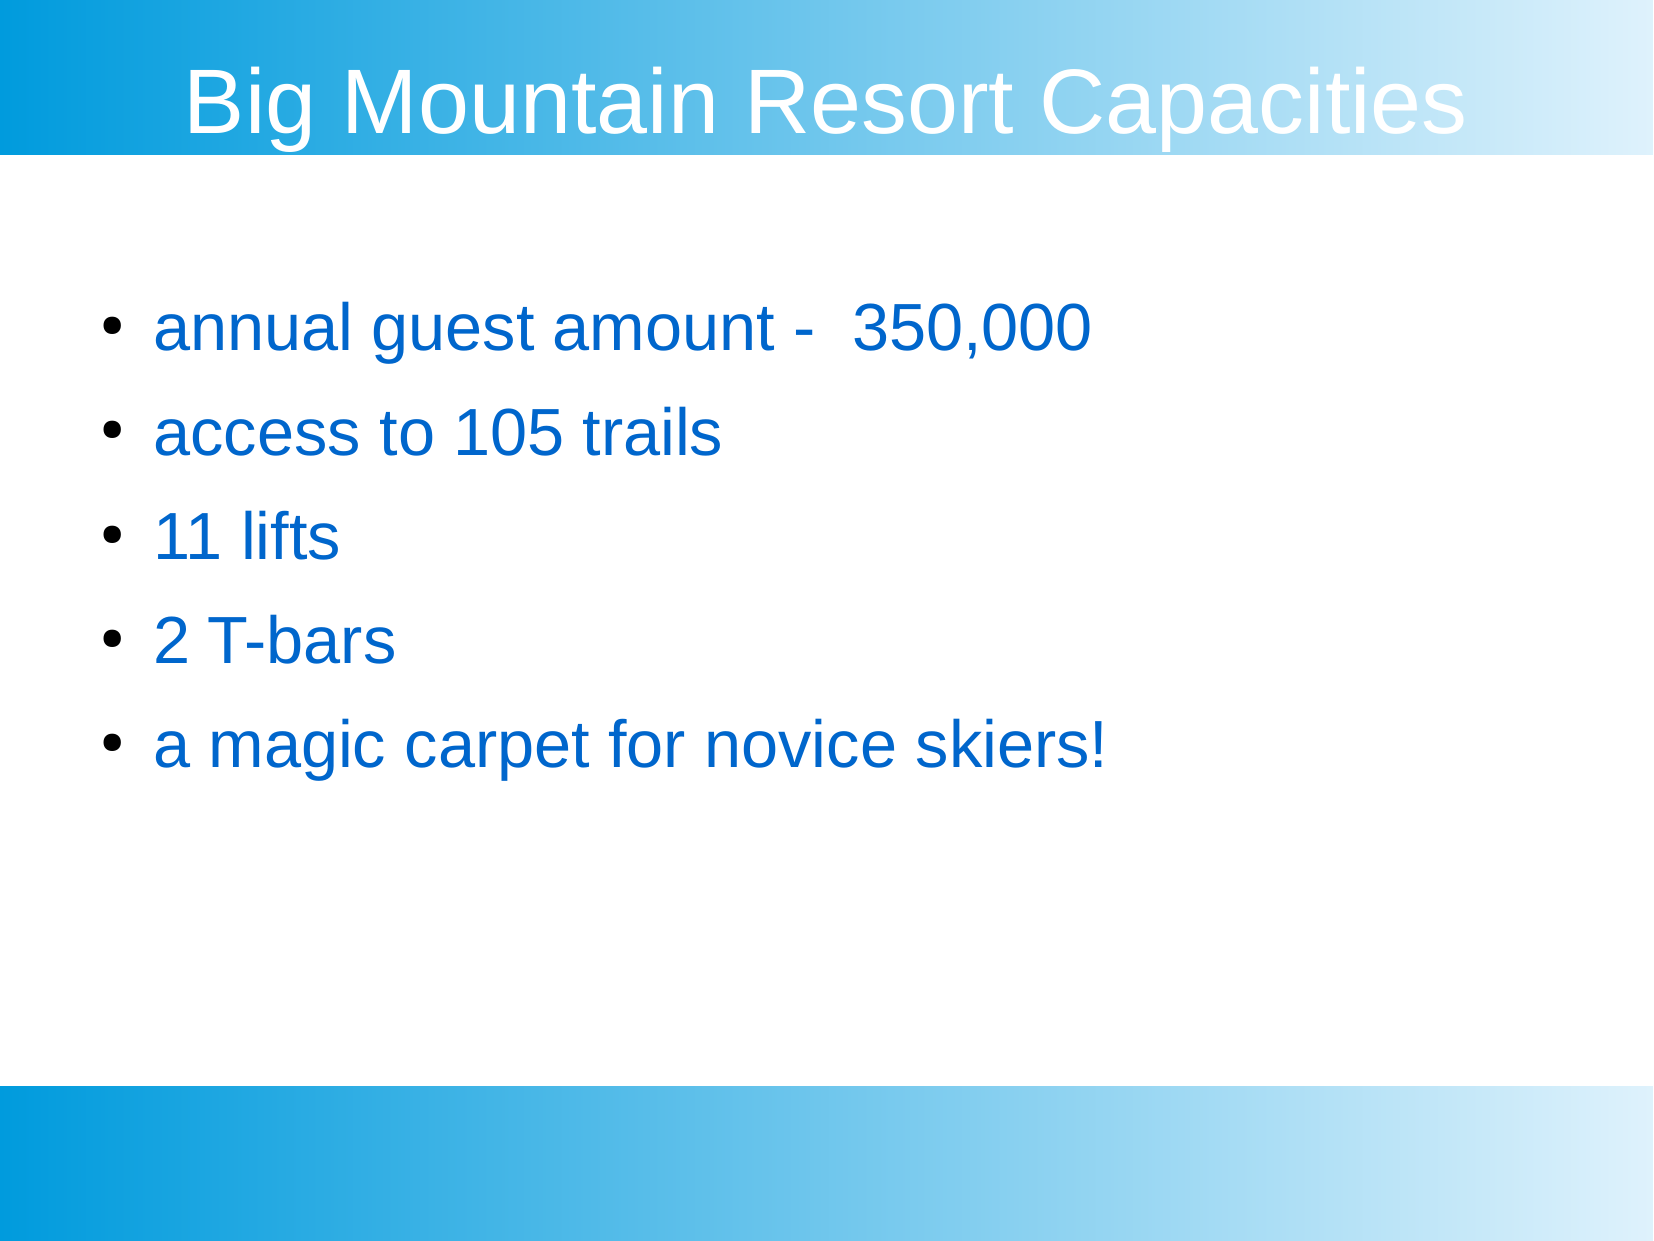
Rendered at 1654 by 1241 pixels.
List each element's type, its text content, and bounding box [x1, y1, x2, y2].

title Big Mountain Resort Capacities [82, 49, 1571, 155]
list annual guest amount - 350,000 access to 105 trails 11 lifts 2 T-bars a magic carpet for novice skiers! [82, 290, 1571, 1010]
